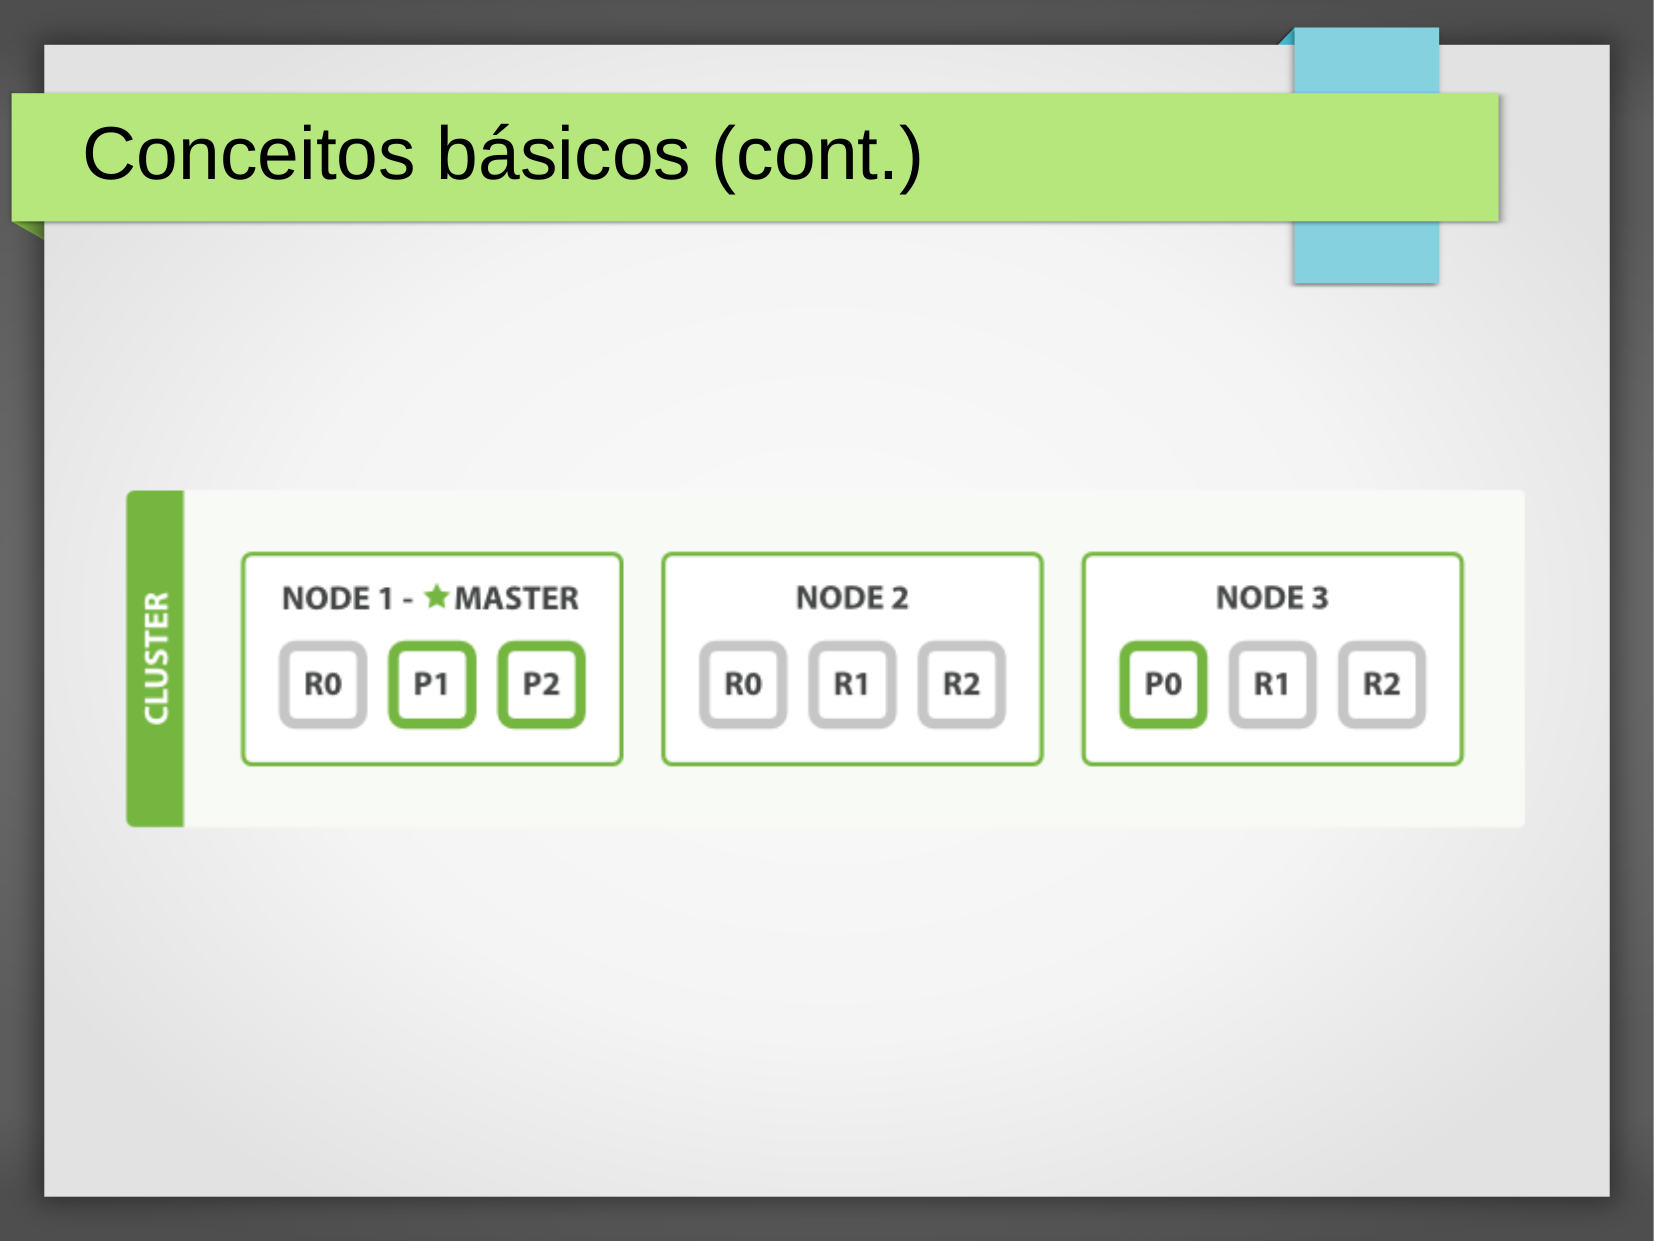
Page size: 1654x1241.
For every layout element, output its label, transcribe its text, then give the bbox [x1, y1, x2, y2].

picture [0, 0, 1654, 1241]
title Conceitos básicos (cont.) [82, 94, 1264, 213]
